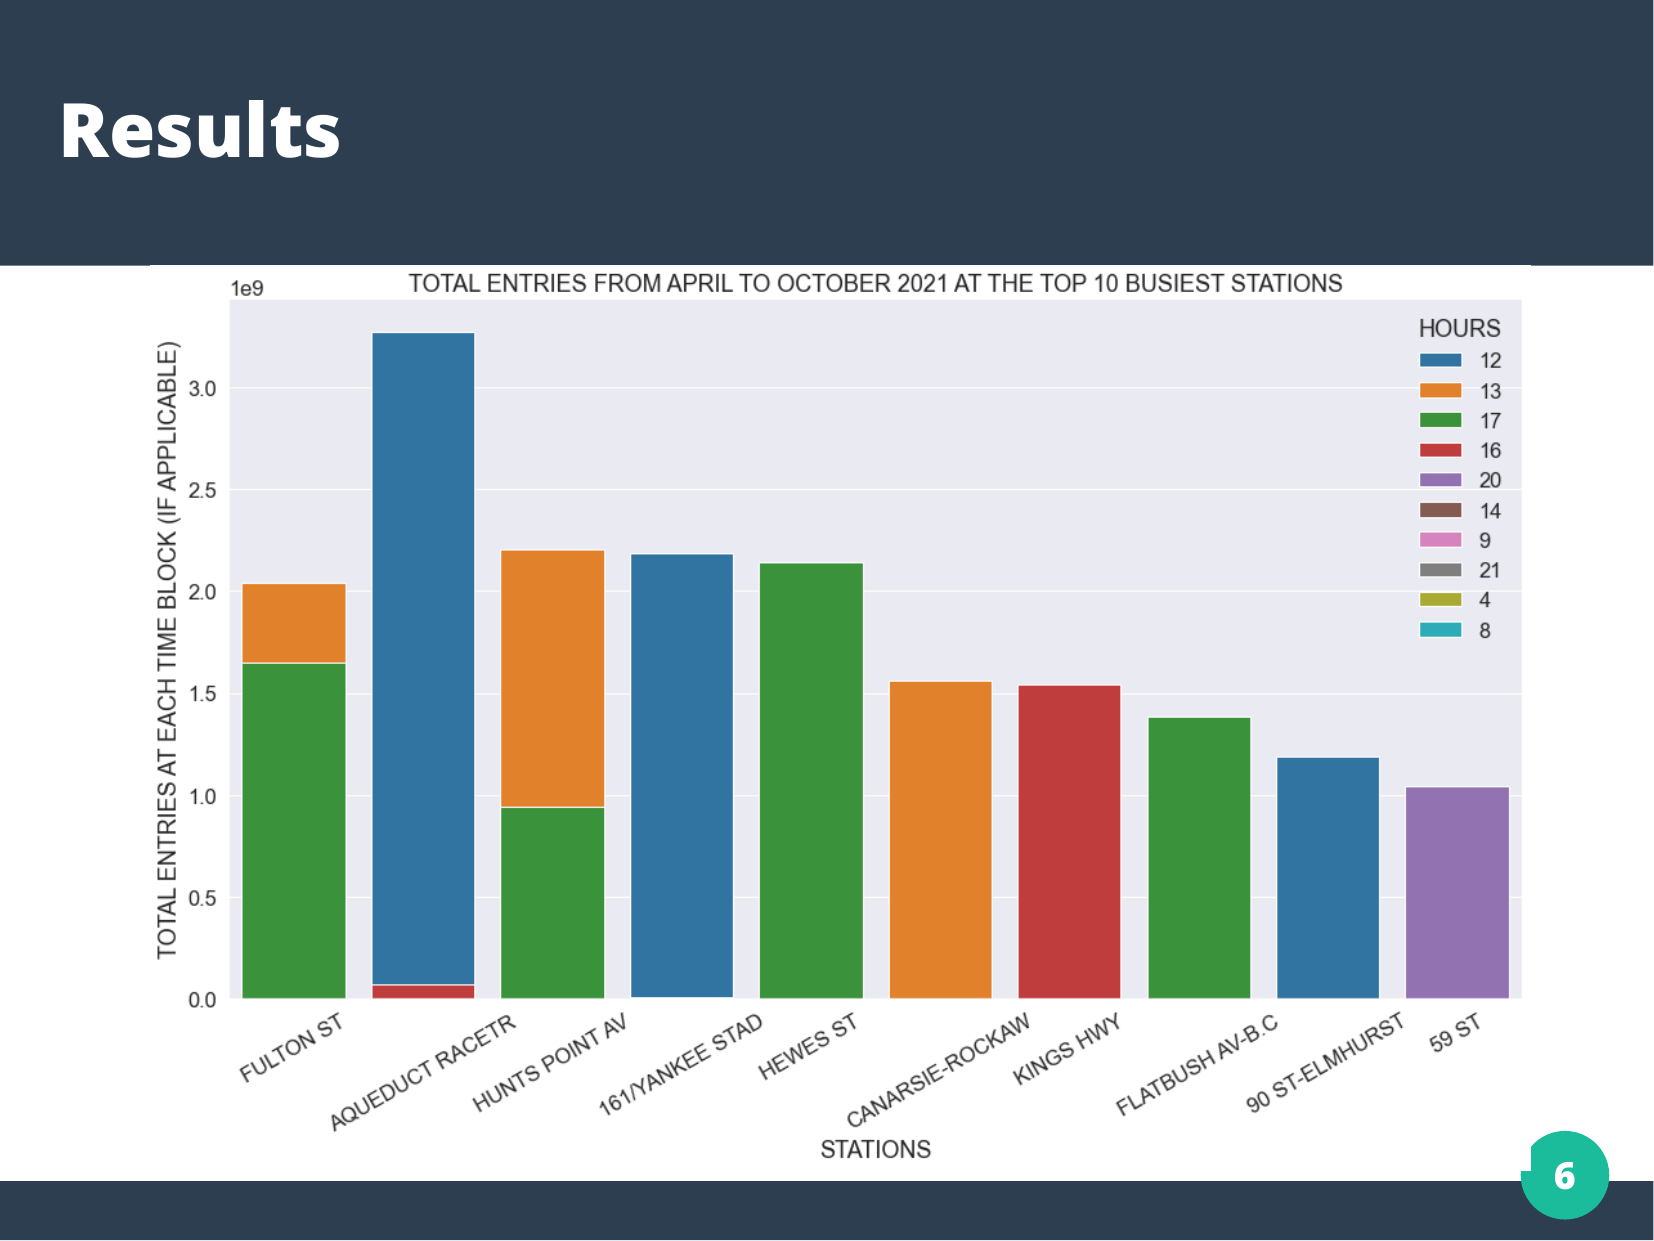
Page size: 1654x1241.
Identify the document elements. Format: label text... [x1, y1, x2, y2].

picture [150, 265, 1531, 1171]
title Results [59, 49, 1595, 207]
